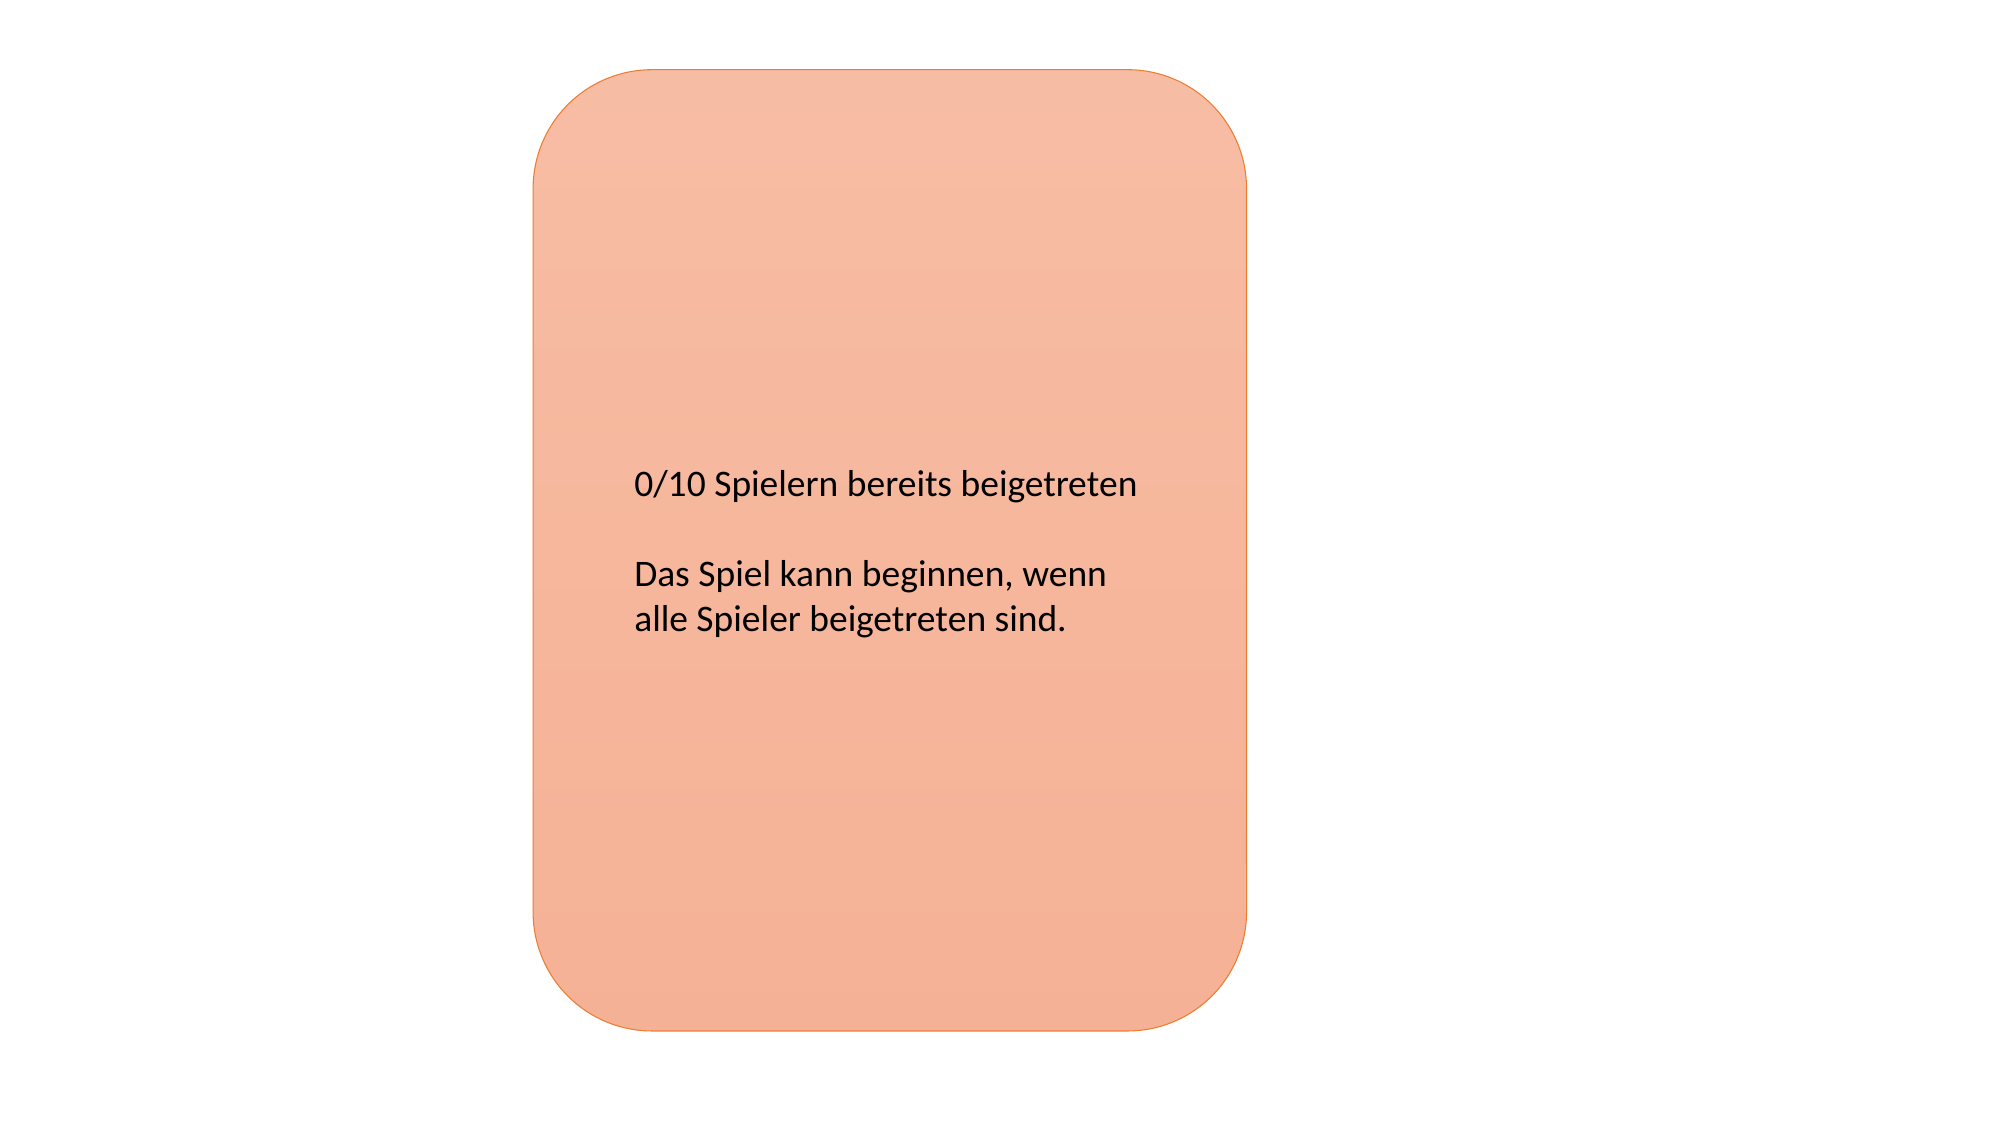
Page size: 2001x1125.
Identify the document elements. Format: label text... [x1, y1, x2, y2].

text_box [533, 69, 1247, 1031]
text_box 0/10 Spielern bereits beigetreten Das Spiel kann beginnen, wenn alle Spieler beigetreten sind. [619, 451, 1161, 737]
